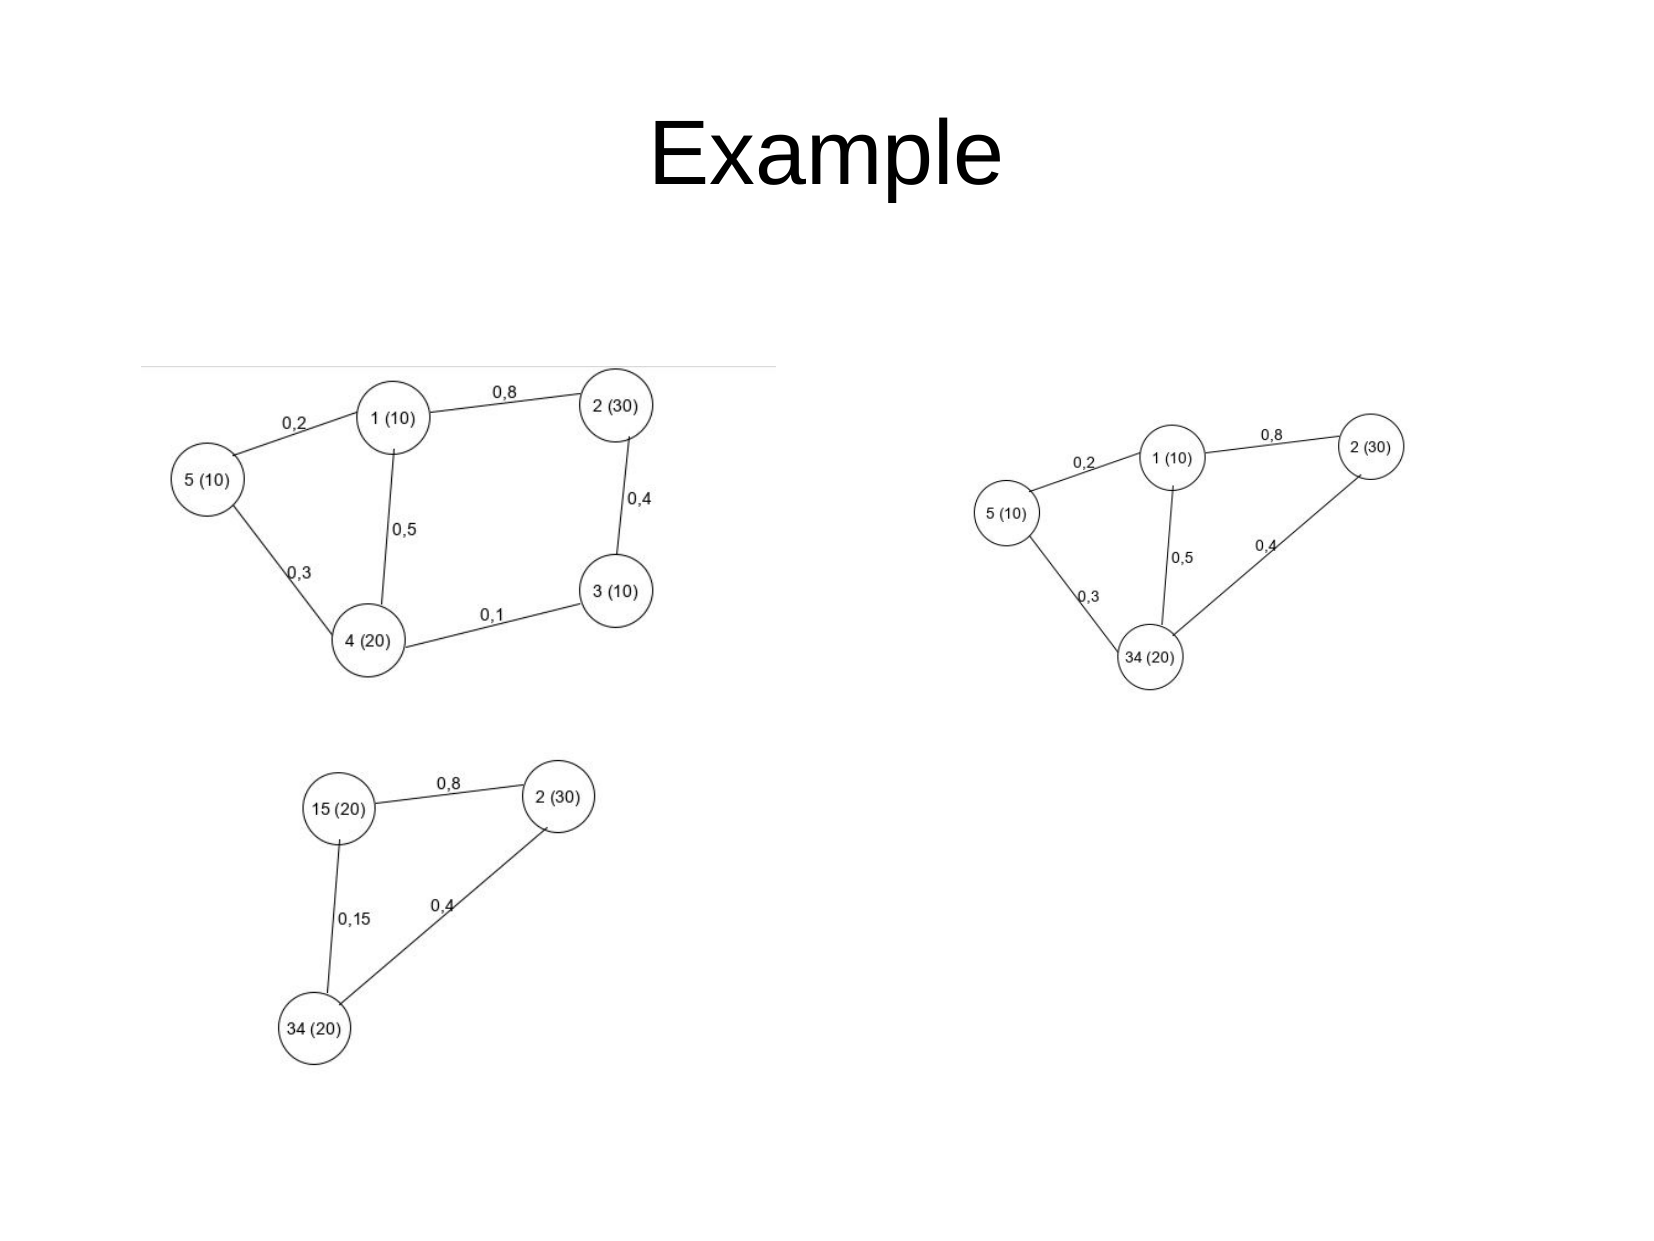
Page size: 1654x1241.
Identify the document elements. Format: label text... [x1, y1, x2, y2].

picture [183, 732, 721, 1092]
title Example [82, 49, 1571, 257]
picture [933, 366, 1453, 708]
picture [141, 366, 776, 686]
